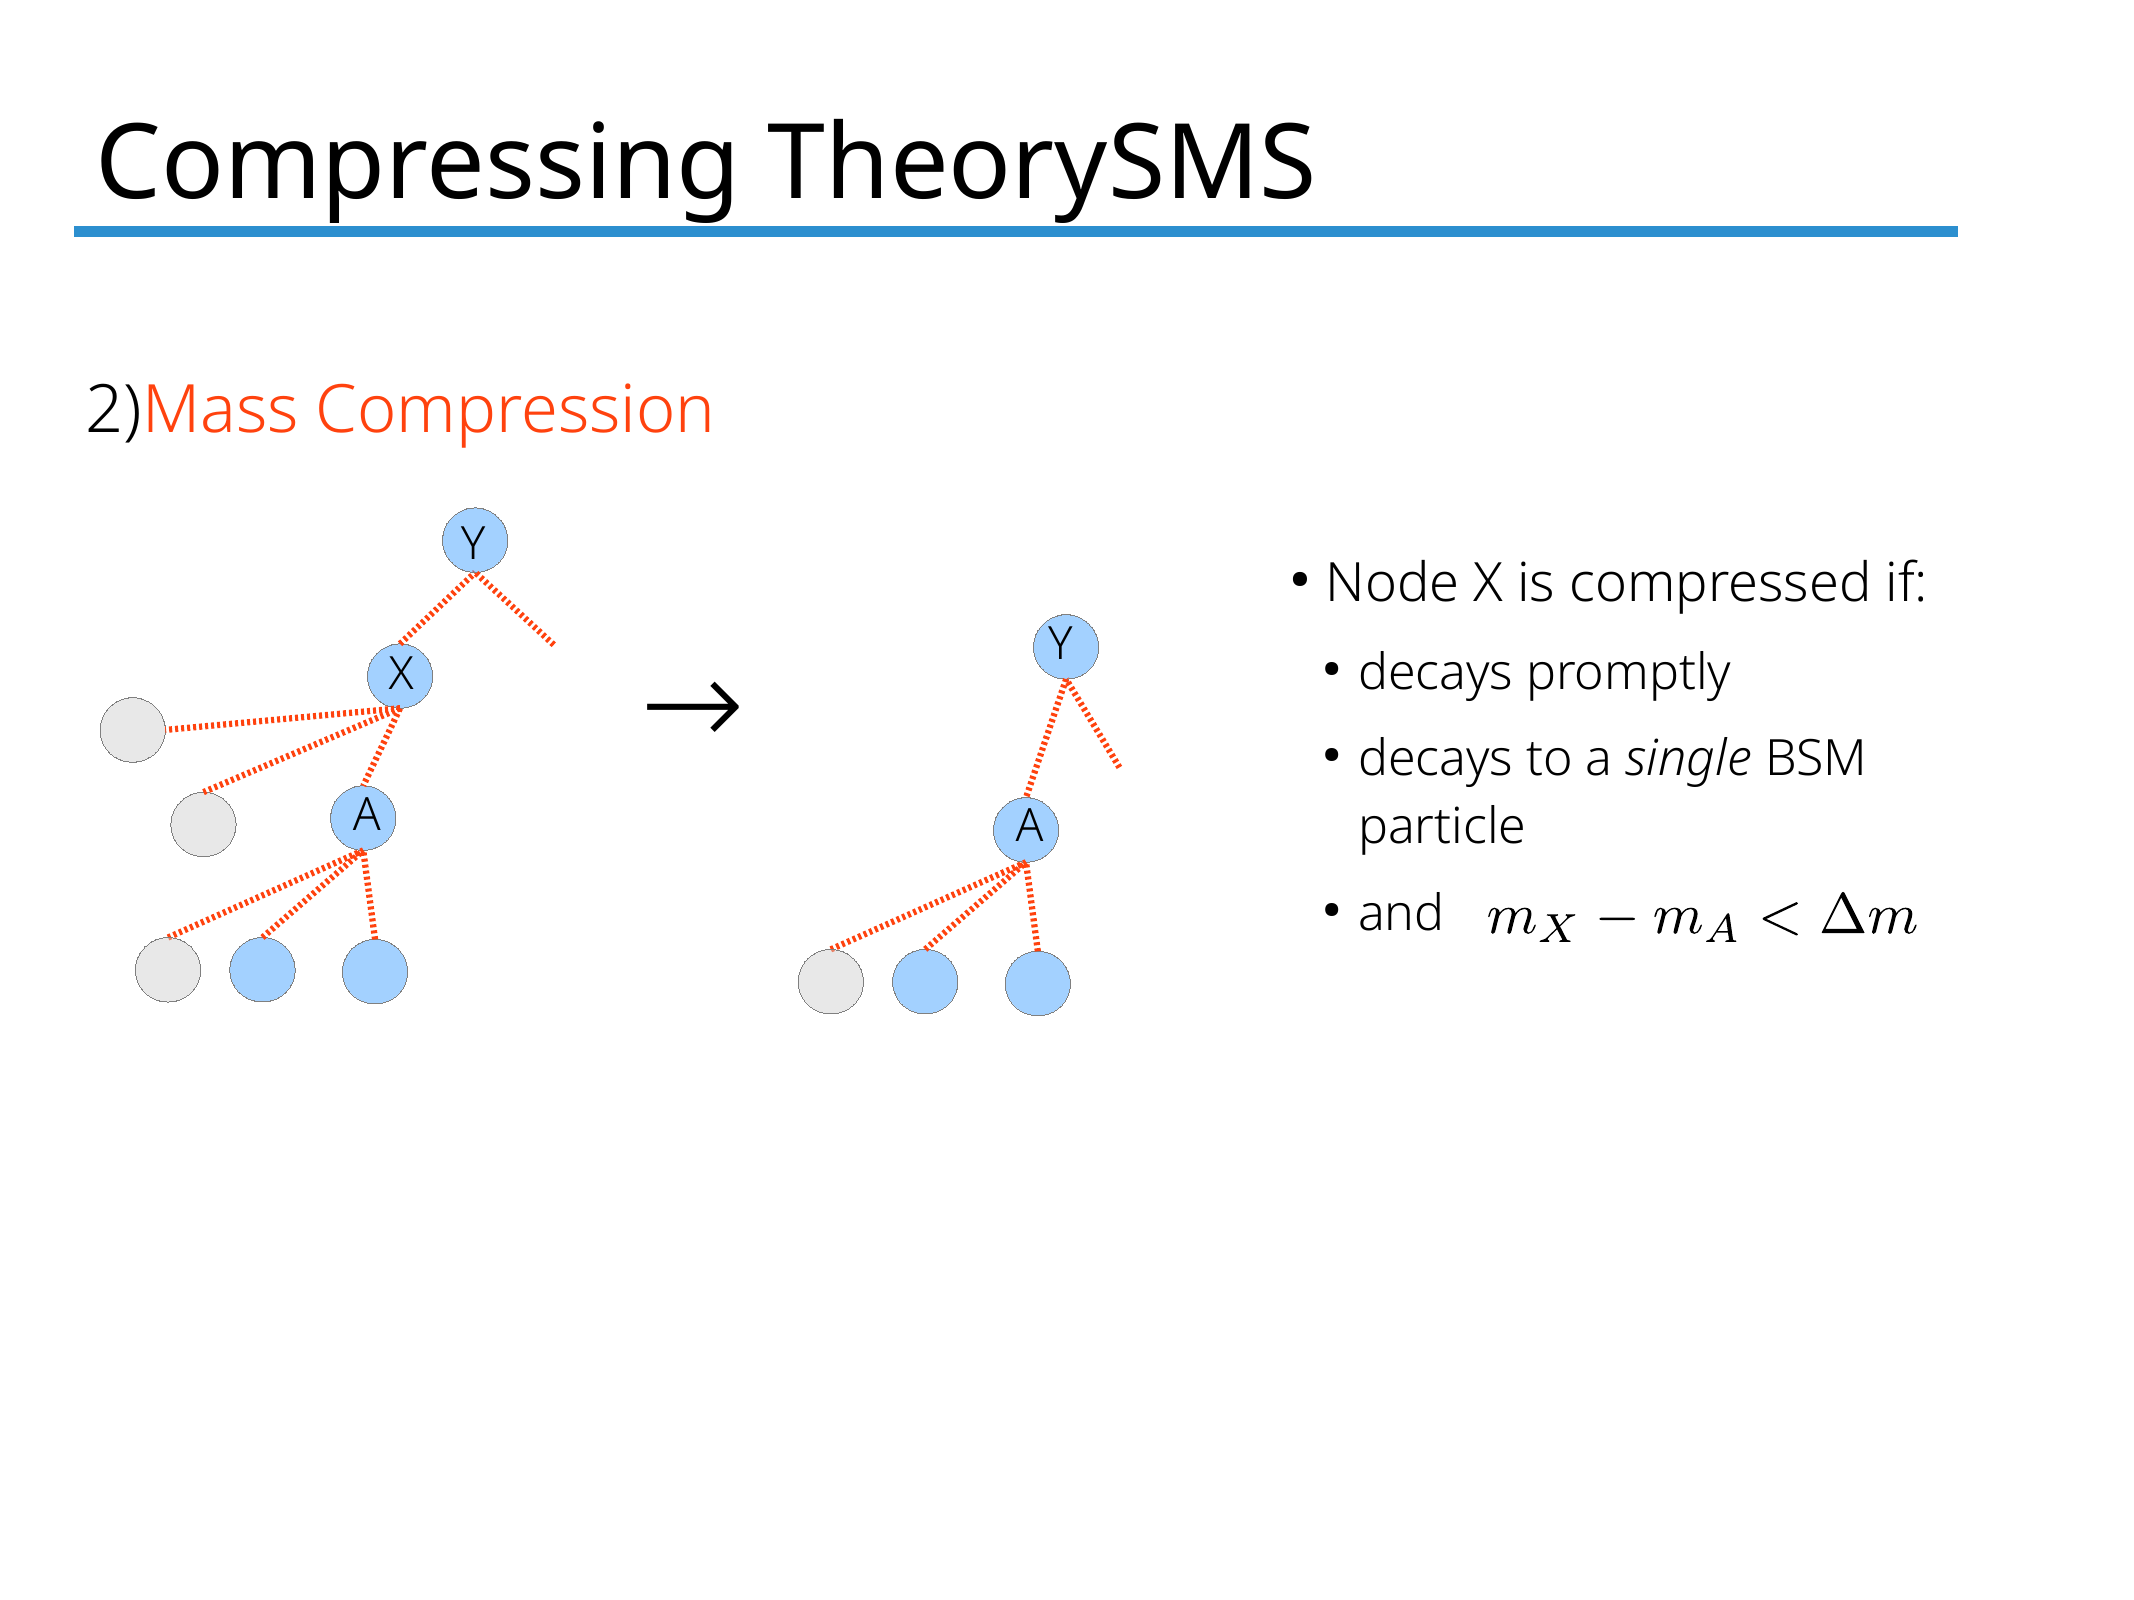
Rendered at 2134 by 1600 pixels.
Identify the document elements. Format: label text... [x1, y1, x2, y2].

text_box [330, 797, 338, 839]
text_box Y [1033, 603, 1096, 691]
text_box [229, 937, 296, 1002]
text_box A [1000, 785, 1063, 874]
text_box [135, 937, 201, 1003]
text_box Node X is compressed if: decays promptly decays to a single BSM particle and [1275, 536, 2032, 957]
text_box [100, 697, 166, 763]
text_box [993, 810, 1000, 850]
text_box Compressing TheorySMS [72, 70, 1342, 243]
text_box [798, 949, 864, 1014]
text_box → [625, 605, 801, 794]
text_box Mass Compression [70, 354, 898, 494]
text_box [1488, 891, 1917, 942]
text_box A [338, 773, 401, 862]
text_box X [373, 633, 436, 721]
text_box [1005, 951, 1071, 1016]
text_box [170, 792, 237, 857]
text_box Y [445, 503, 508, 591]
text_box [367, 658, 373, 694]
text_box [892, 949, 958, 1014]
text_box [342, 939, 408, 1004]
